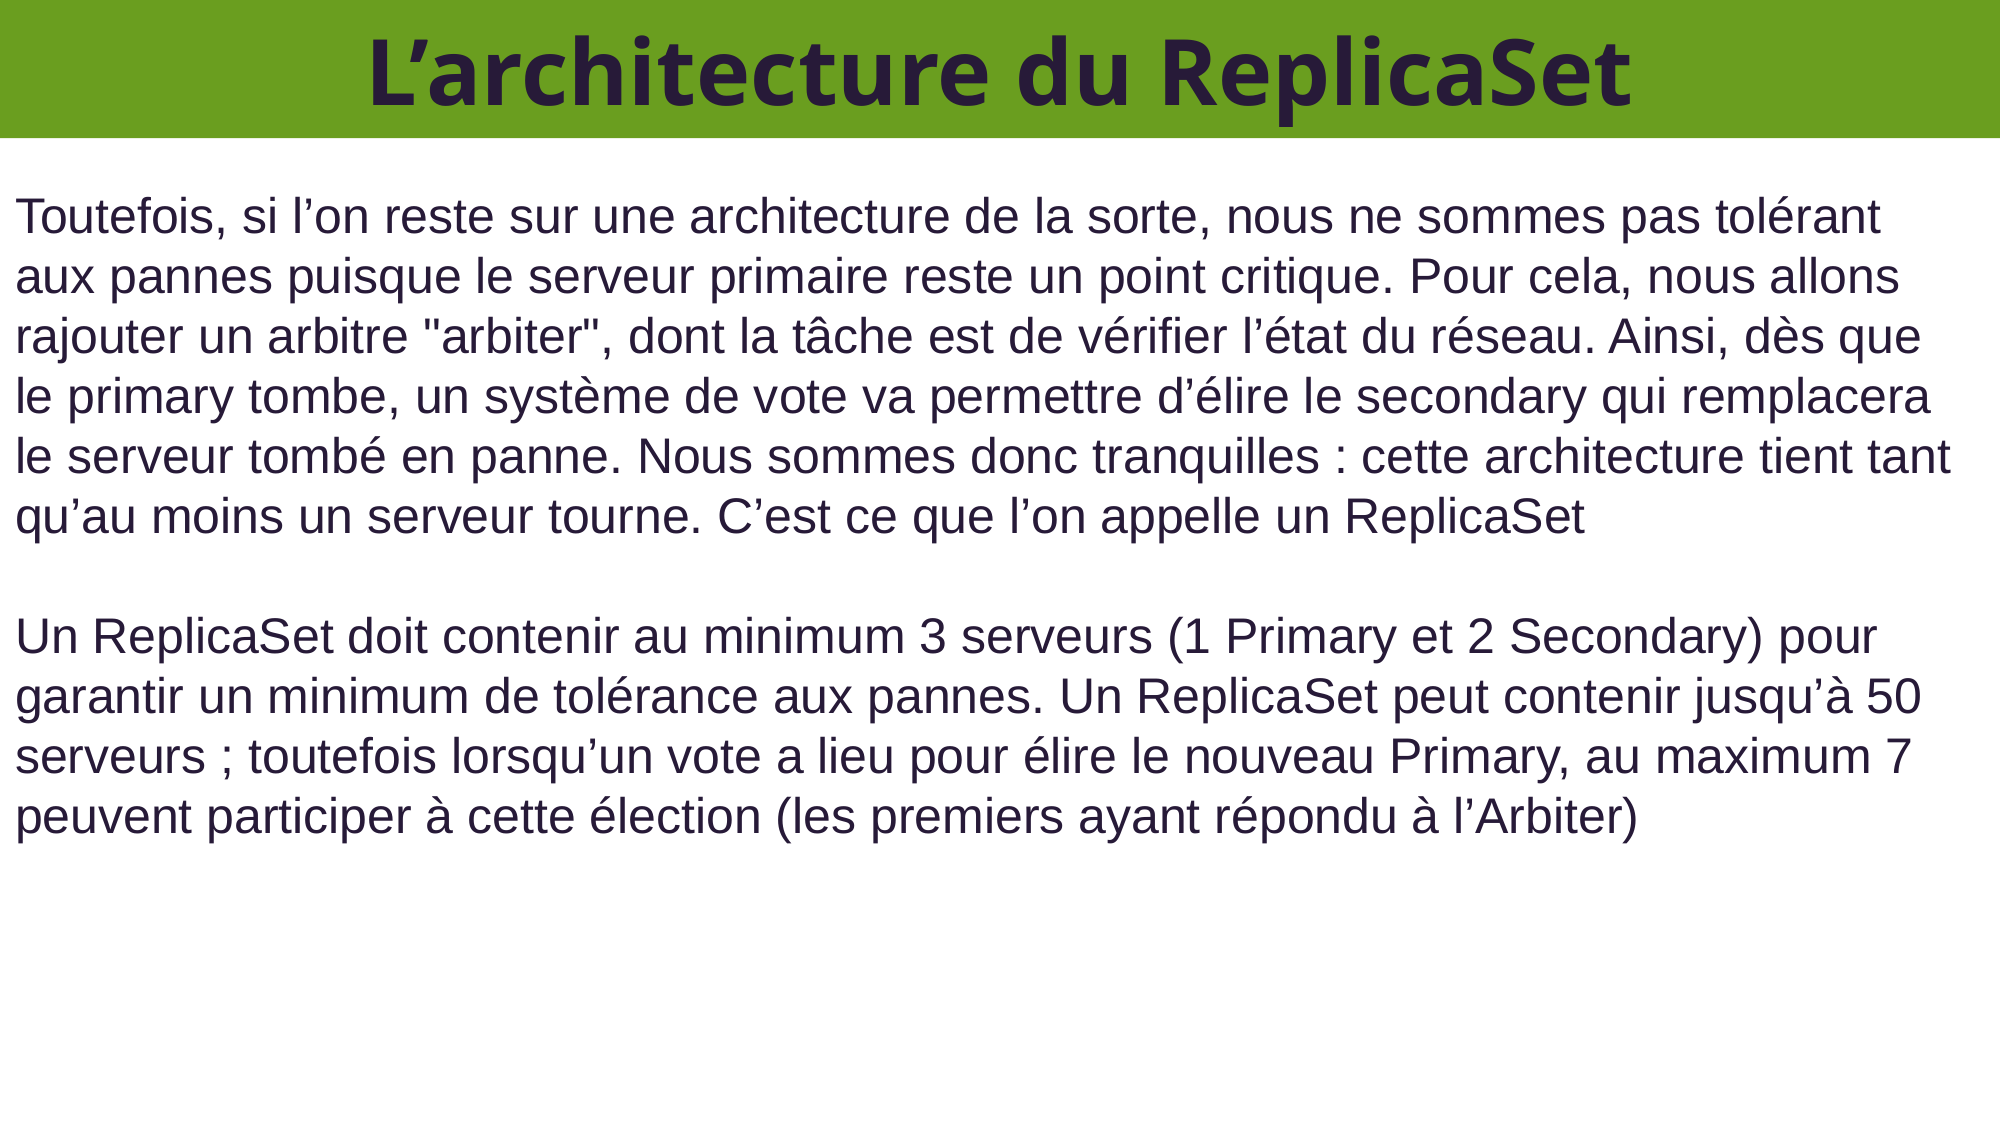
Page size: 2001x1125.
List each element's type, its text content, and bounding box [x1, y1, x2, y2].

text_box L’architecture du ReplicaSet [0, 0, 2000, 139]
text_box Toutefois, si l’on reste sur une architecture de la sorte, nous ne sommes pas tolérant aux pannes puisque le serveur primaire reste un point critique. Pour cela, nous allons rajouter un arbitre "arbiter", dont la tâche est de vérifier l’état du réseau. Ainsi, dès que le primary tombe, un système de vote va permettre d’élire le secondary qui remplacera le serveur tombé en panne. Nous sommes donc tranquilles : cette architecture tient tant qu’au moins un serveur tourne. C’est ce que l’on appelle un ReplicaSet Un ReplicaSet doit contenir au minimum 3 serveurs (1 Primary et 2 Secondary) pour garantir un minimum de tolérance aux pannes. Un ReplicaSet peut contenir jusqu’à 50 serveurs ; toutefois lorsqu’un vote a lieu pour élire le nouveau Primary, au maximum 7 peuvent participer à cette élection (les premiers ayant répondu à l’Arbiter) [0, 176, 1986, 859]
text_box [0, 139, 2000, 1125]
